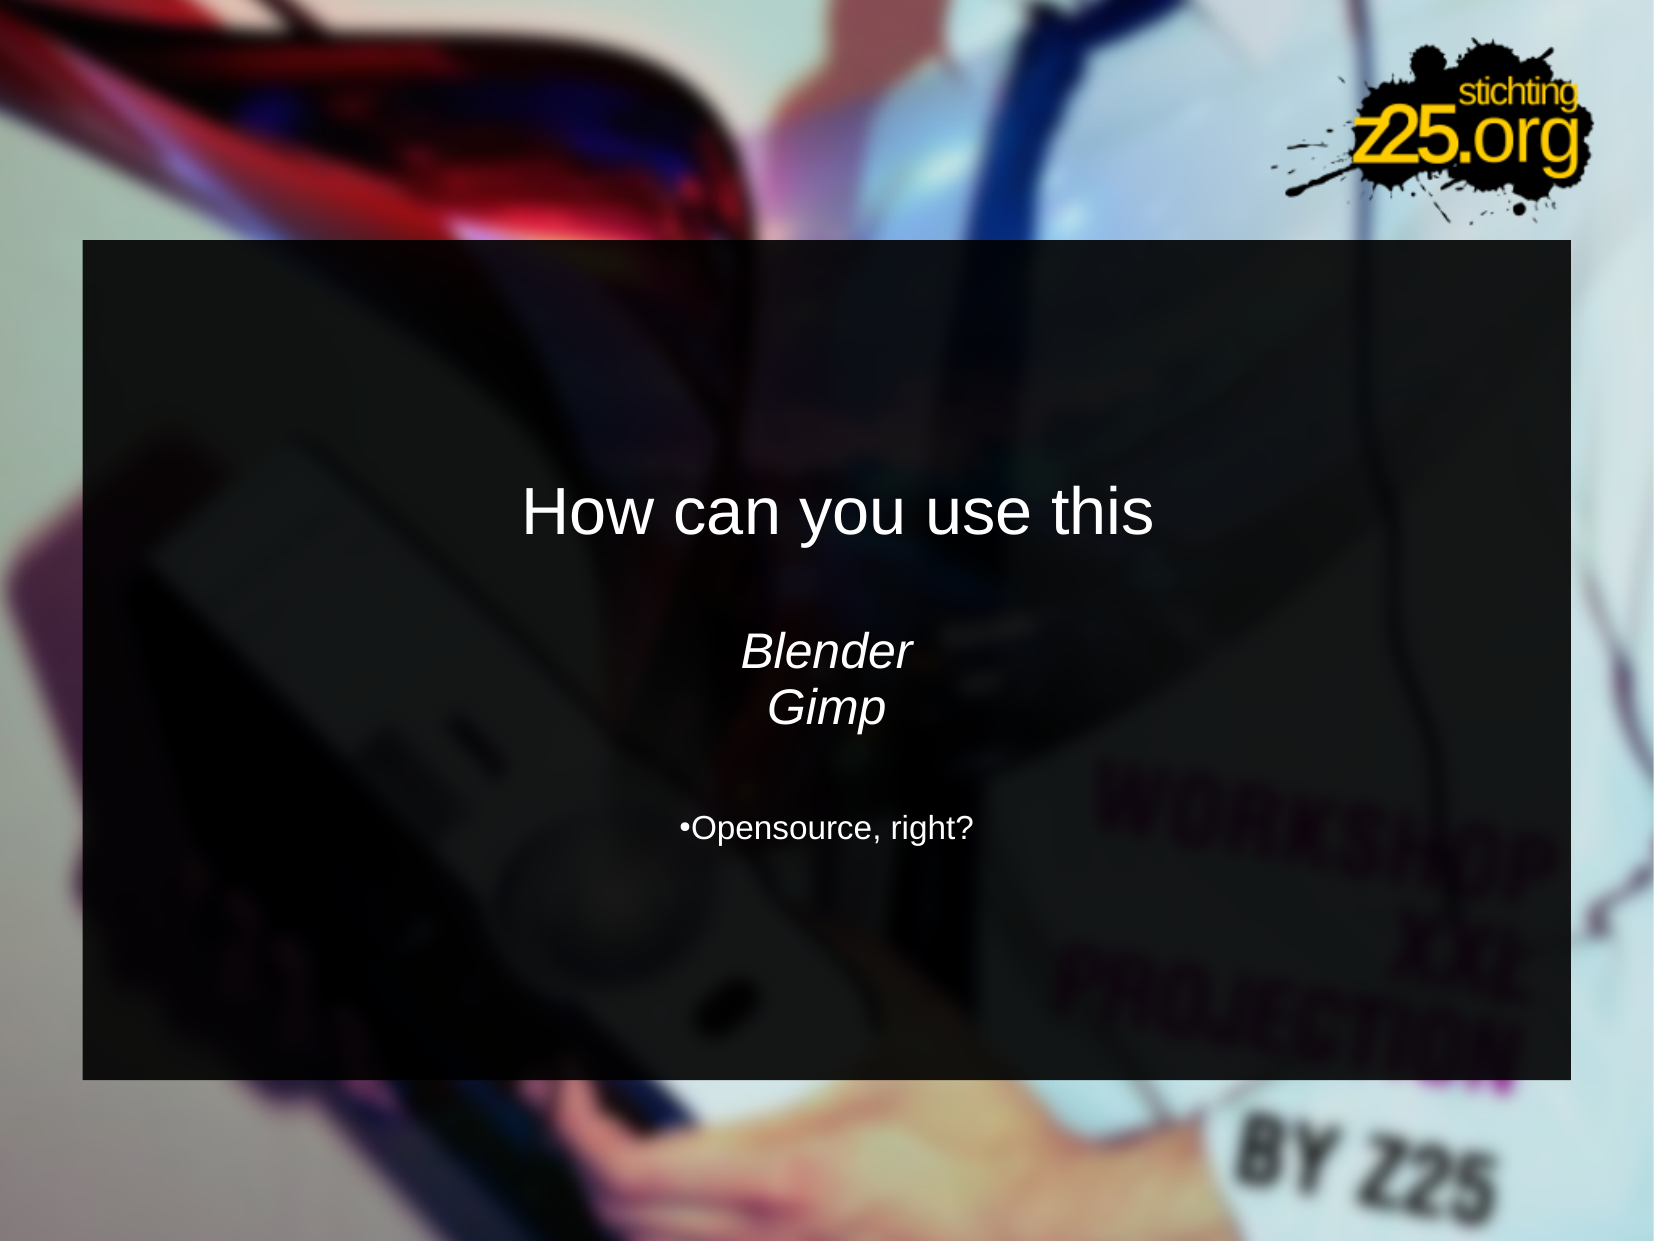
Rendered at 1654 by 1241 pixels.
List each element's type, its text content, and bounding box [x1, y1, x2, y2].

picture [0, 0, 1654, 1241]
subtitle How can you use this Blender Gimp Opensource, right? [82, 240, 1571, 1081]
